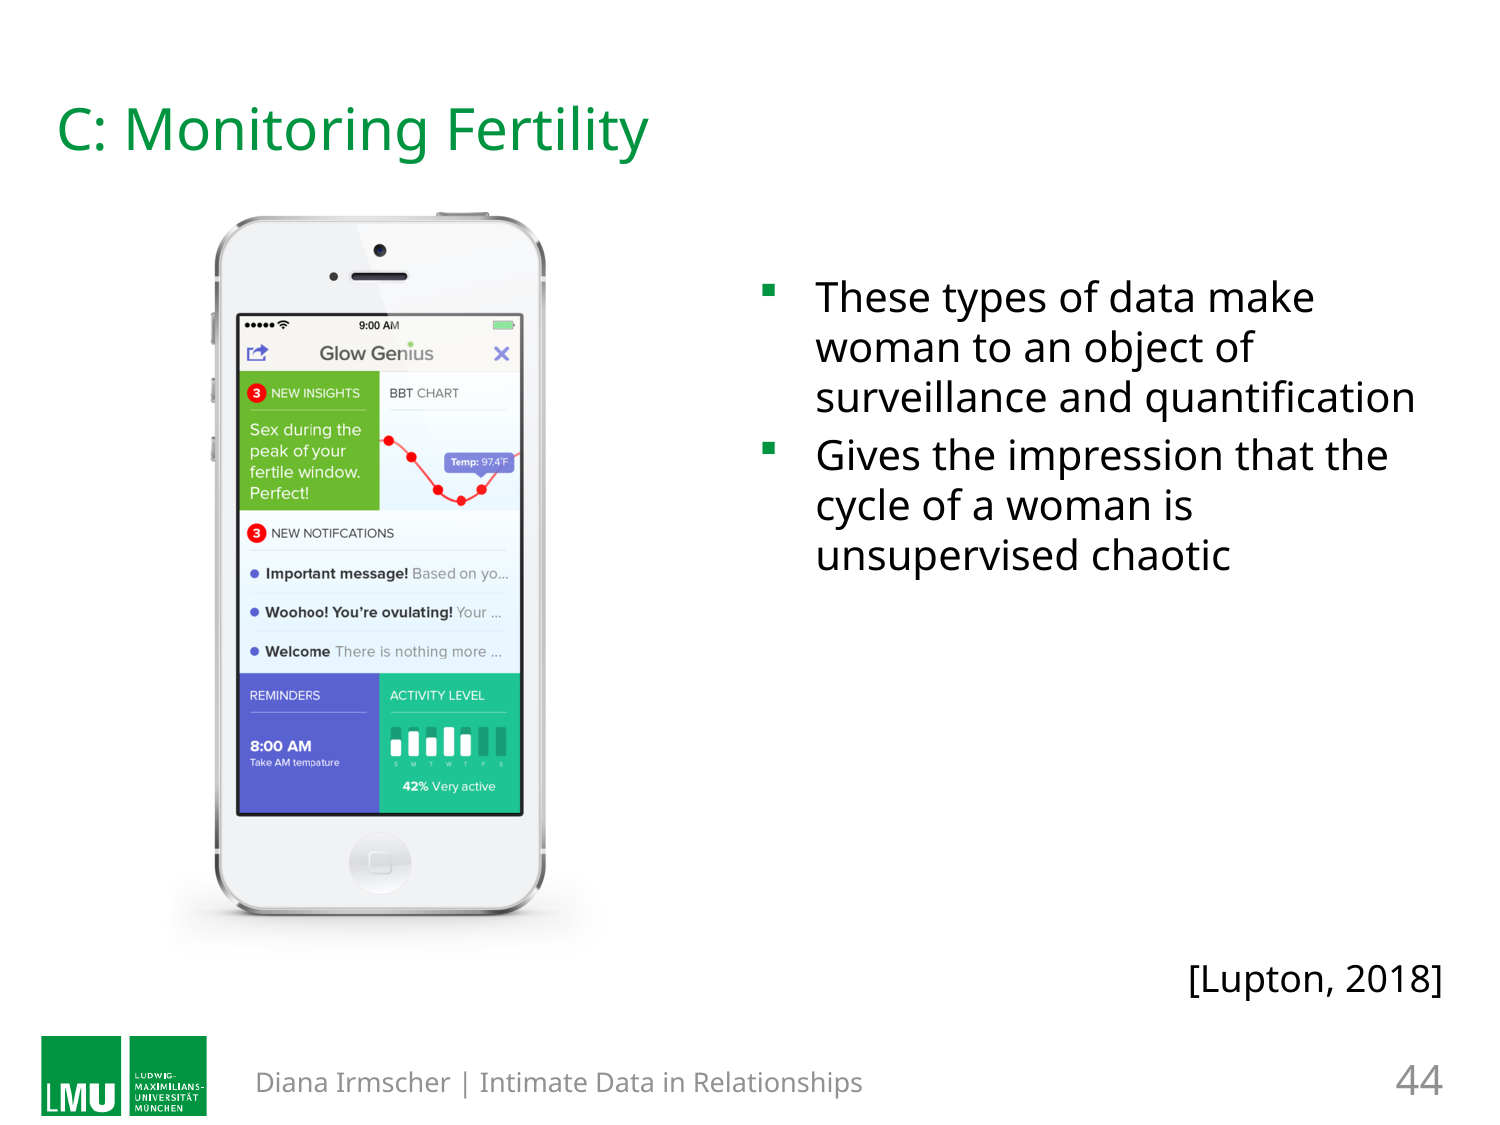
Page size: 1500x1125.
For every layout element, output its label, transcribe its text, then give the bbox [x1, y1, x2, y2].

picture [165, 212, 606, 957]
footer Diana Irmscher | Intimate Data in Relationships [240, 1046, 963, 1117]
title C: Monitoring Fertility [41, 37, 1459, 217]
list These types of data make woman to an object of surveillance and quantification Gives the impression that the cycle of a woman is unsupervised chaotic [744, 262, 1453, 1001]
list [Lupton, 2018] [41, 947, 1459, 1007]
slide_number <number> [1014, 1046, 1459, 1117]
